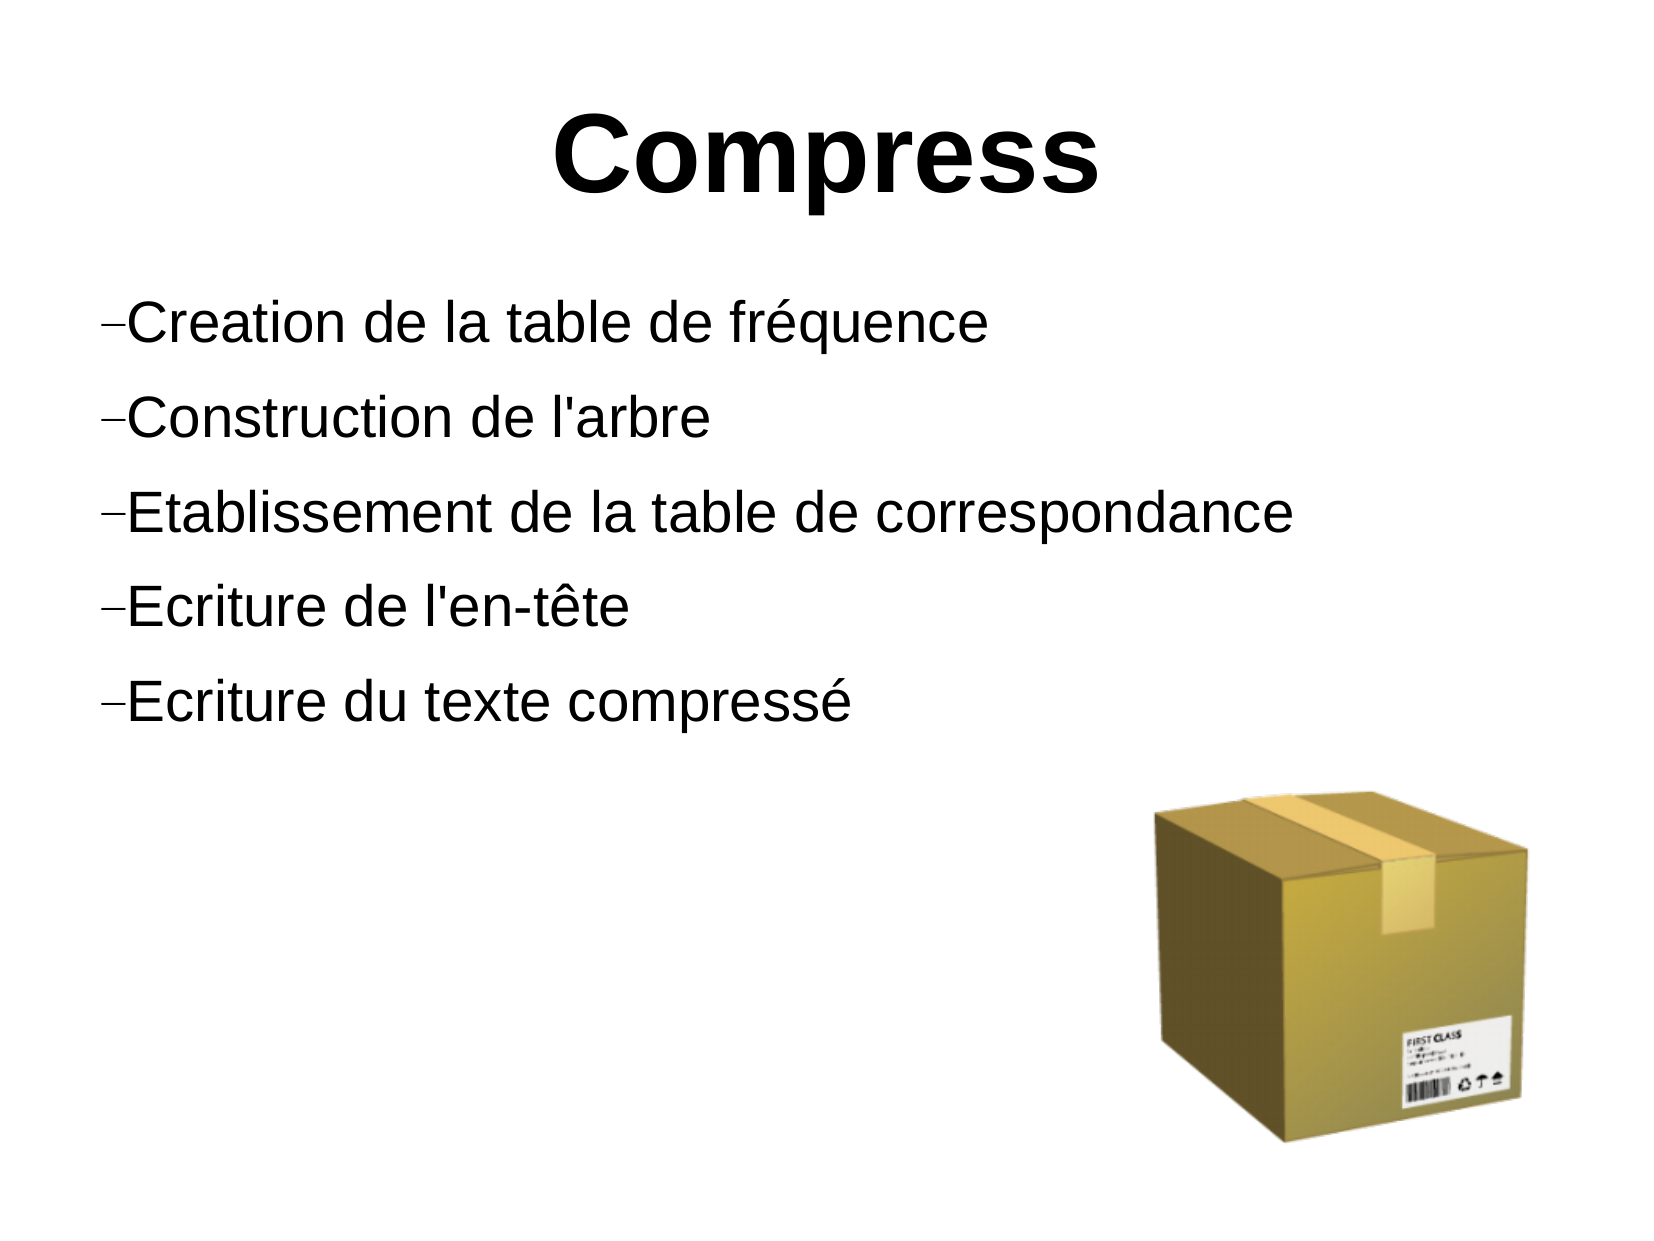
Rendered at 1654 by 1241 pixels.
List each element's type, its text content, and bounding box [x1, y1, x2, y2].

title Compress [82, 49, 1571, 257]
list Creation de la table de fréquence Construction de l'arbre Etablissement de la table de correspondance Ecriture de l'en-tête Ecriture du texte compressé [82, 290, 1571, 1010]
picture [1141, 767, 1542, 1168]
